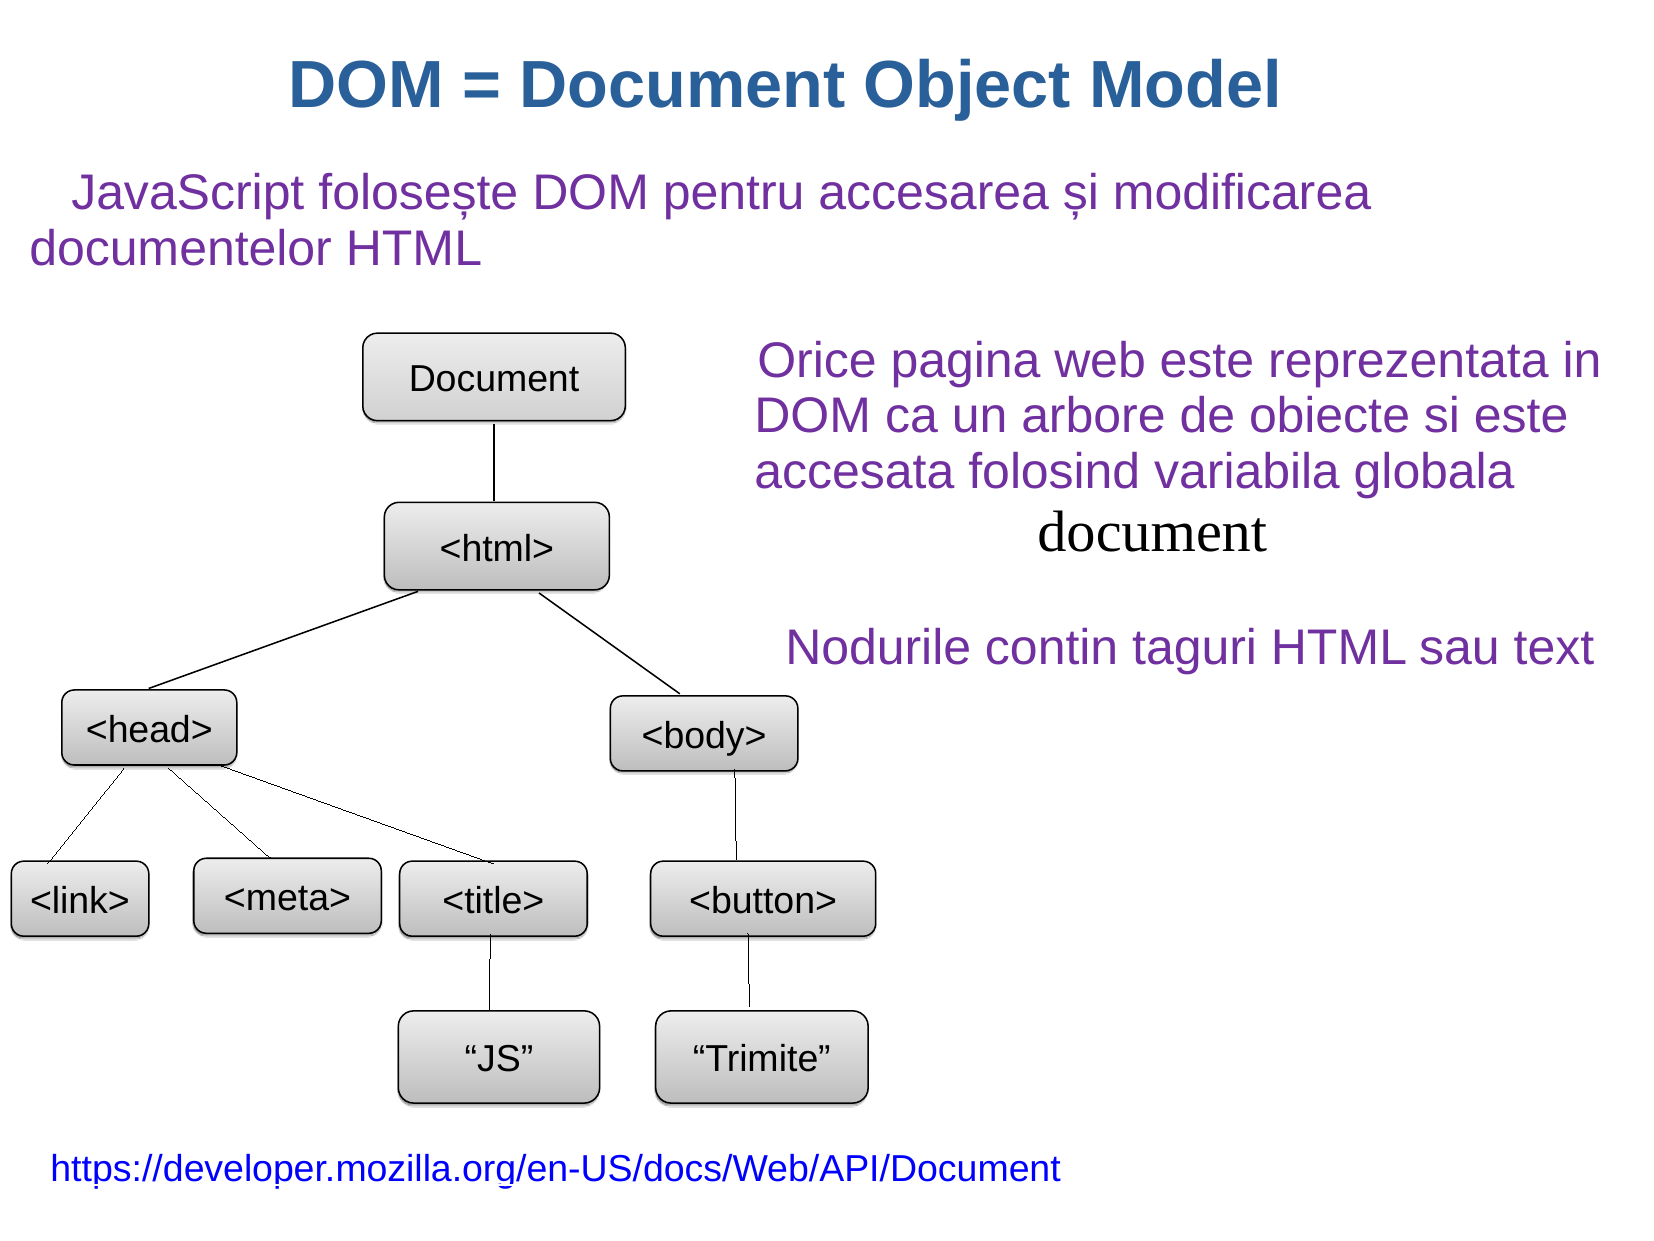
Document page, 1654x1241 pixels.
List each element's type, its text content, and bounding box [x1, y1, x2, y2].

text_box DOM = Document Object Model [33, 828, 1534, 1123]
text_box DOM = Document Object Model [33, 40, 1534, 157]
text_box <link> [11, 861, 33, 937]
text_box https://developer.mozilla.org/en-US/docs/Web/API/Document [35, 1136, 1076, 1197]
text_box JavaScript folosește DOM pentru accesarea și modificarea documentelor HTML Orice pagina web este reprezentata in DOM ca un arbore de obiecte si este accesata folosind variabila globala document Nodurile contin taguri HTML sau text [14, 157, 1629, 828]
